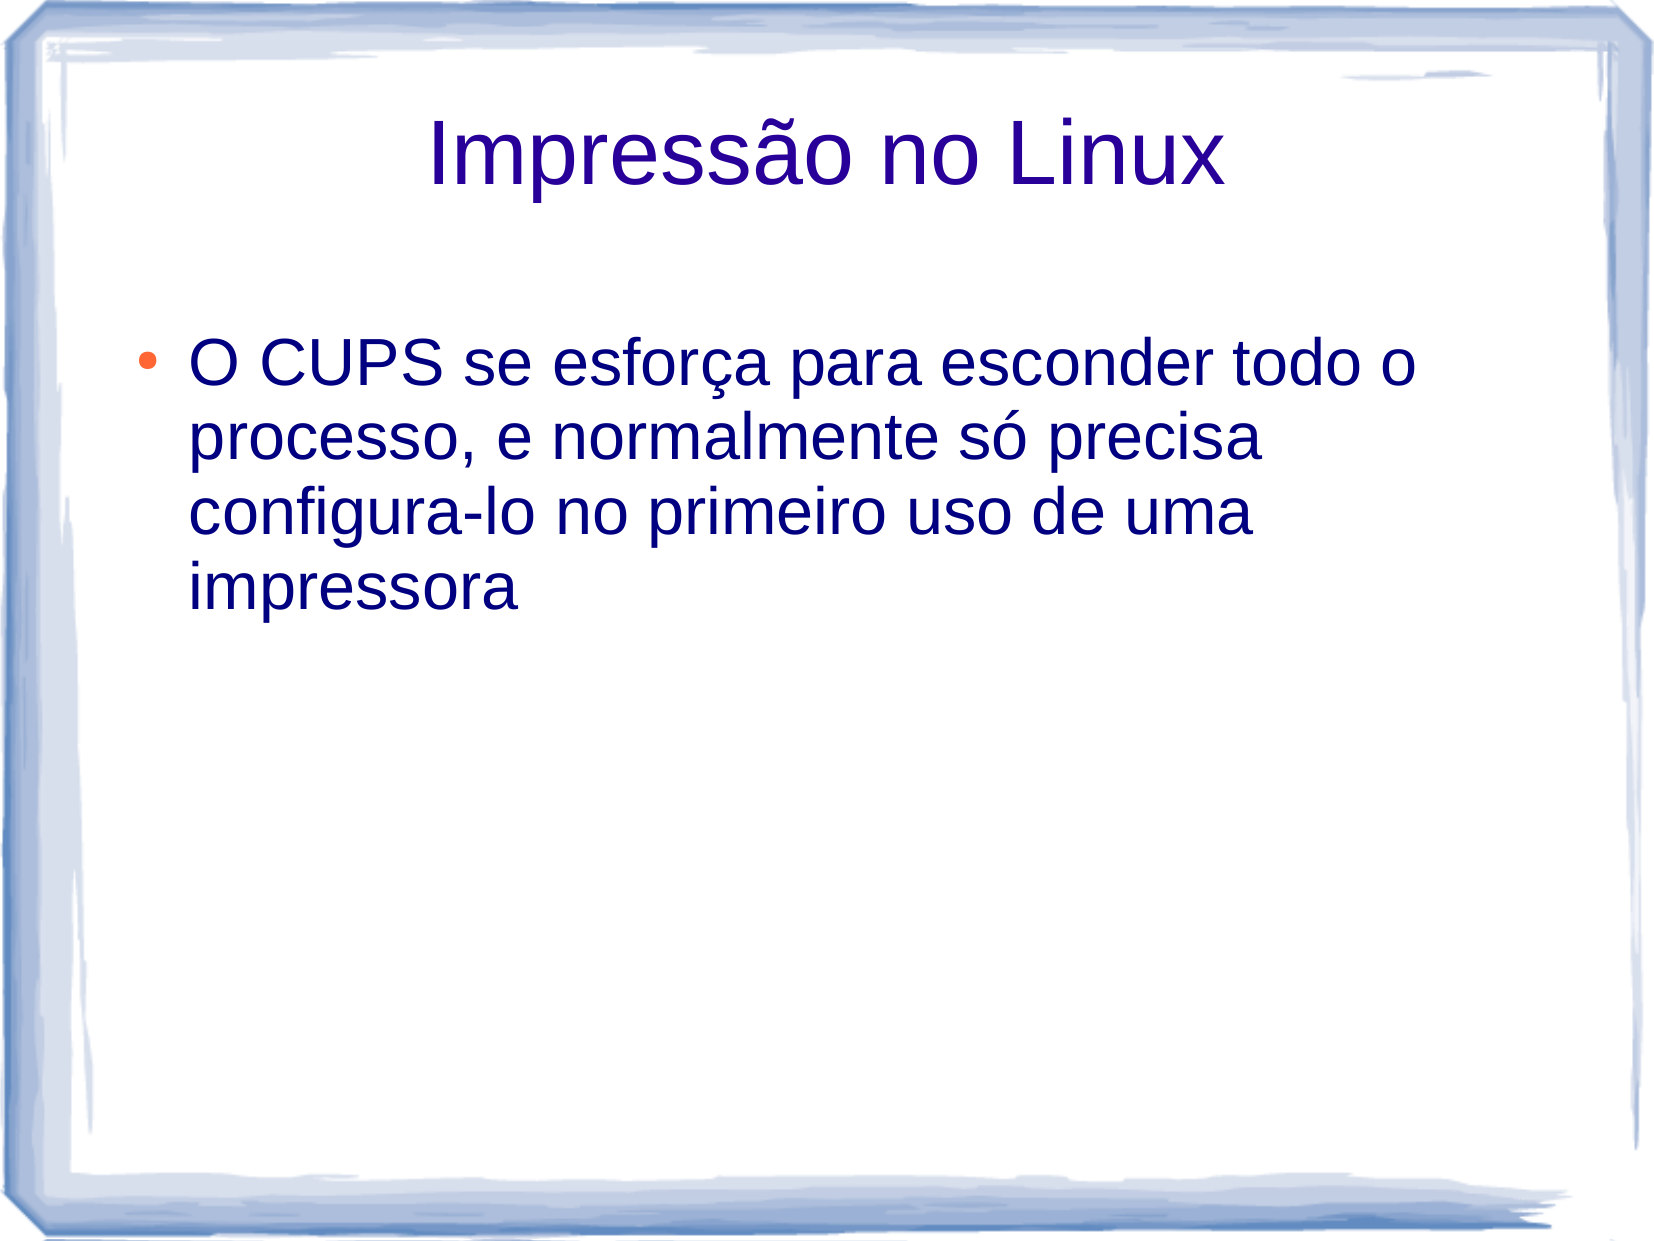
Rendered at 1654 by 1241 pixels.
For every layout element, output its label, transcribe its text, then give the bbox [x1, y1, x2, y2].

picture [0, 0, 1654, 1241]
title Impressão no Linux [82, 49, 1571, 257]
list O CUPS se esforça para esconder todo o processo, e normalmente só precisa configura-lo no primeiro uso de uma impressora [118, 324, 1571, 1045]
